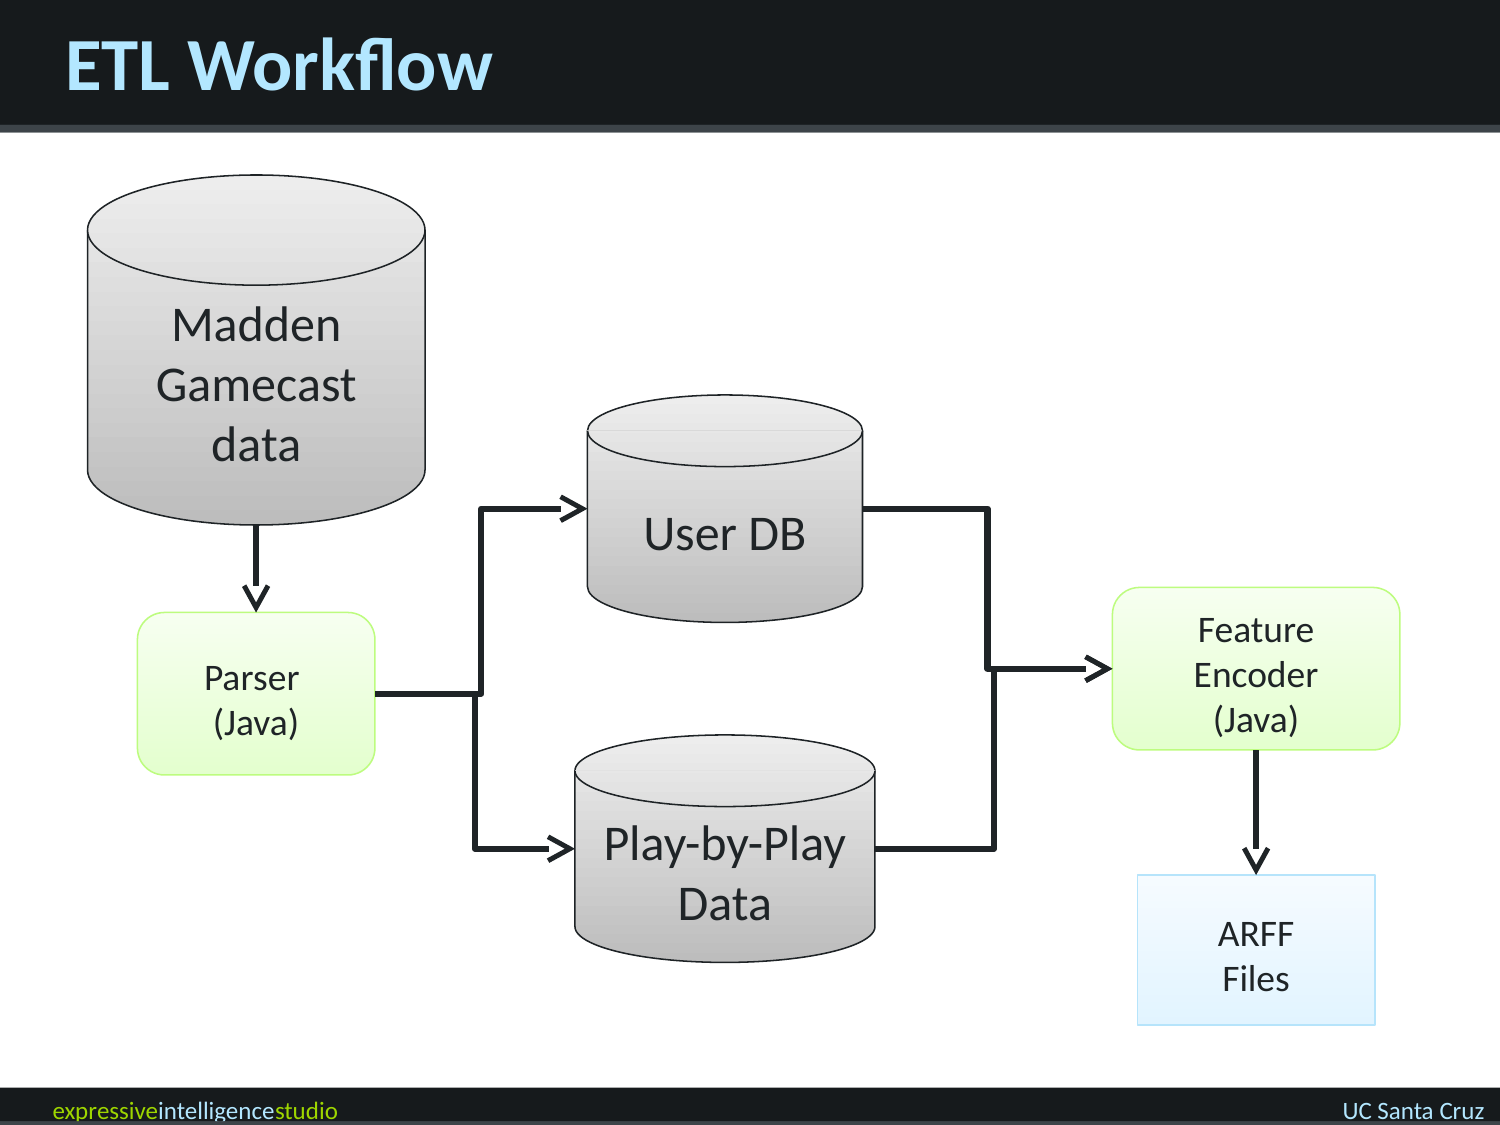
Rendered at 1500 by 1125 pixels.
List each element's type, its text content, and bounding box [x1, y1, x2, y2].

text_box ARFF Files [1137, 874, 1375, 1025]
text_box User DB [587, 394, 863, 623]
text_box Feature Encoder (Java) [1112, 587, 1400, 750]
title ETL Workflow [50, 0, 1400, 130]
text_box Madden Gamecast data [87, 174, 426, 525]
text_box Play-by-Play Data [574, 734, 875, 963]
text_box Parser (Java) [137, 612, 375, 775]
